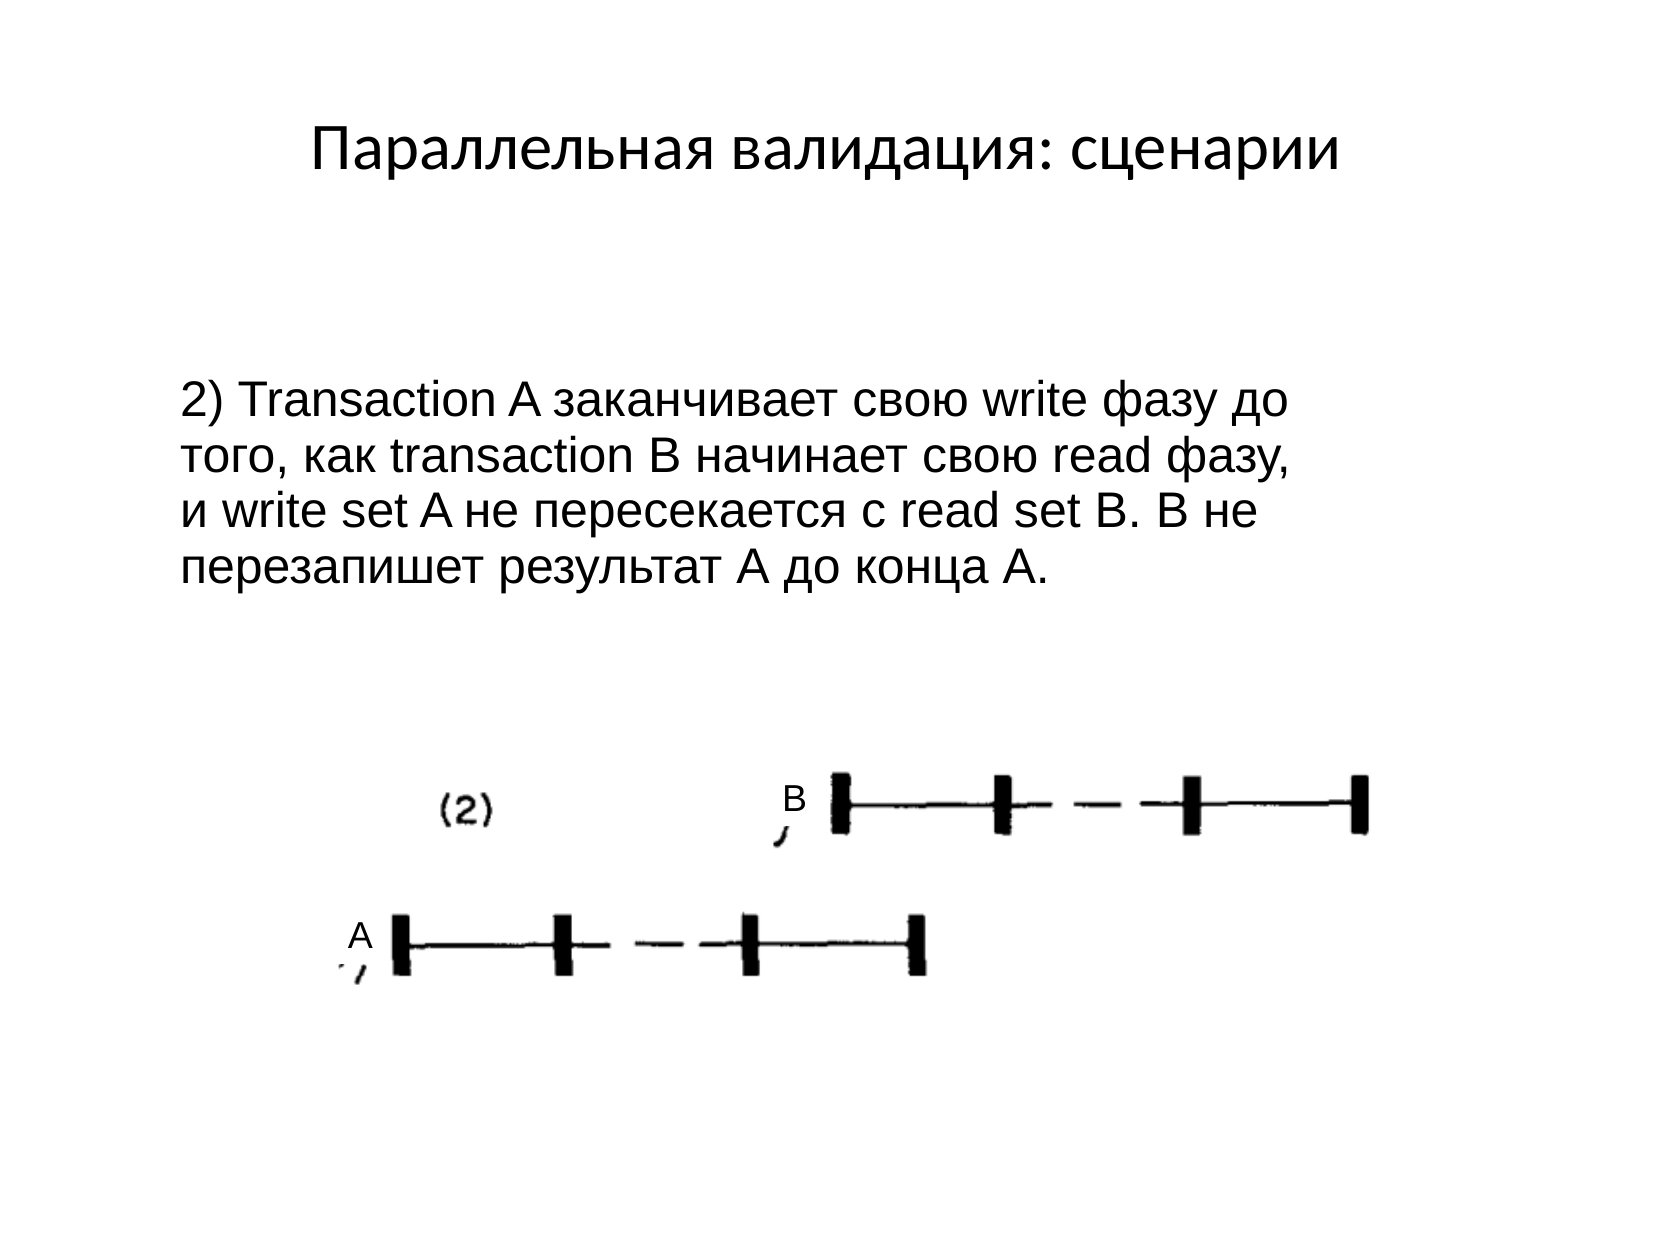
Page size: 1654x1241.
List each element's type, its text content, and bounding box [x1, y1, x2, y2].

title Параллельная валидация: сценарии [82, 49, 1571, 257]
picture [277, 696, 1388, 1061]
text_box 2) Transaction A заканчивает свою write фазу до того, как transaction B начинает свою read фазу, и write set A не пересекается с read set B. B не перезапишет результат А до конца А. [165, 363, 1323, 691]
text_box A [332, 903, 389, 965]
text_box B [760, 765, 830, 827]
